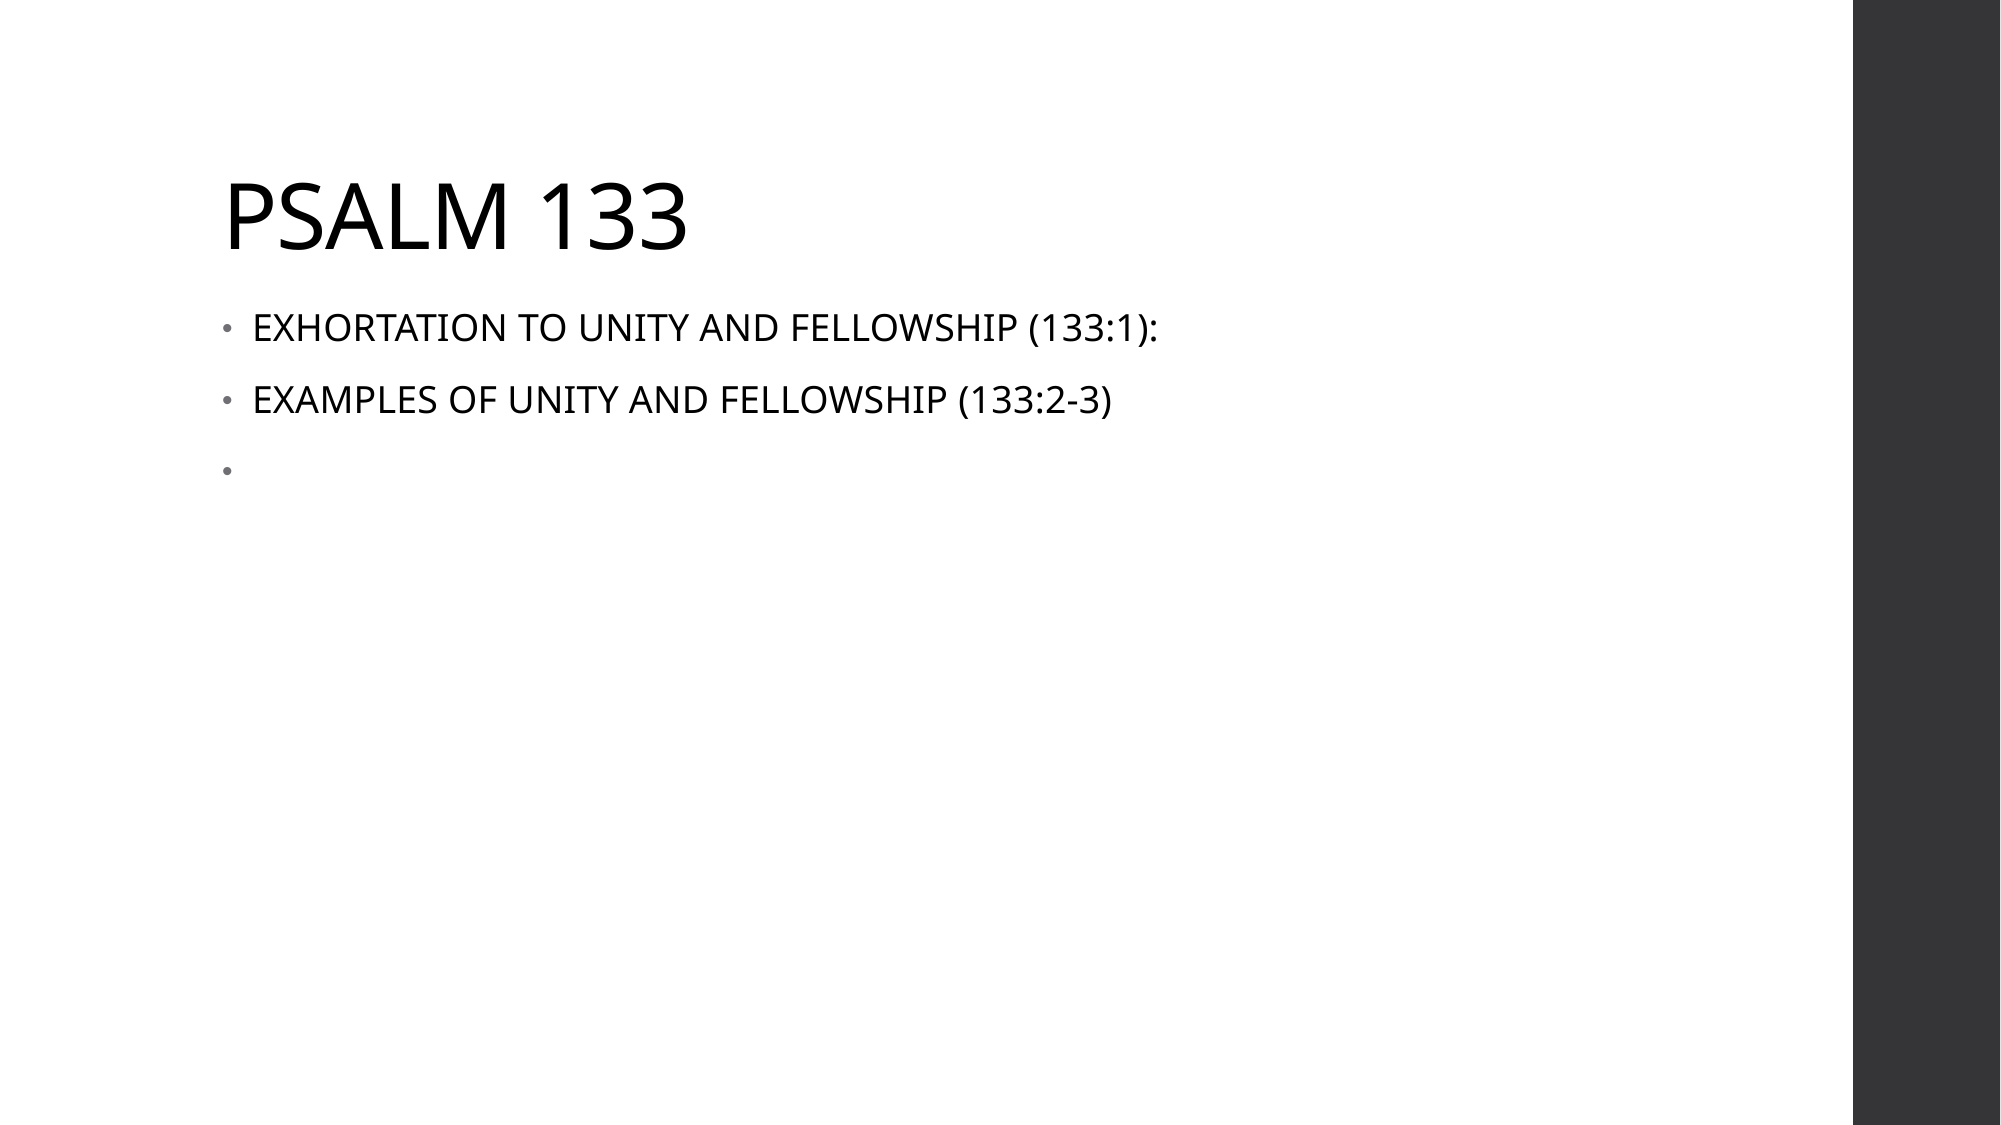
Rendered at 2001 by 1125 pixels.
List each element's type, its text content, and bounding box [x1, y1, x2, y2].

list EXHORTATION TO UNITY AND FELLOWSHIP (133:1): EXAMPLES OF UNITY AND FELLOWSHIP (133:2-3) [206, 299, 1617, 1014]
title PSALM 133 [206, 60, 1797, 278]
